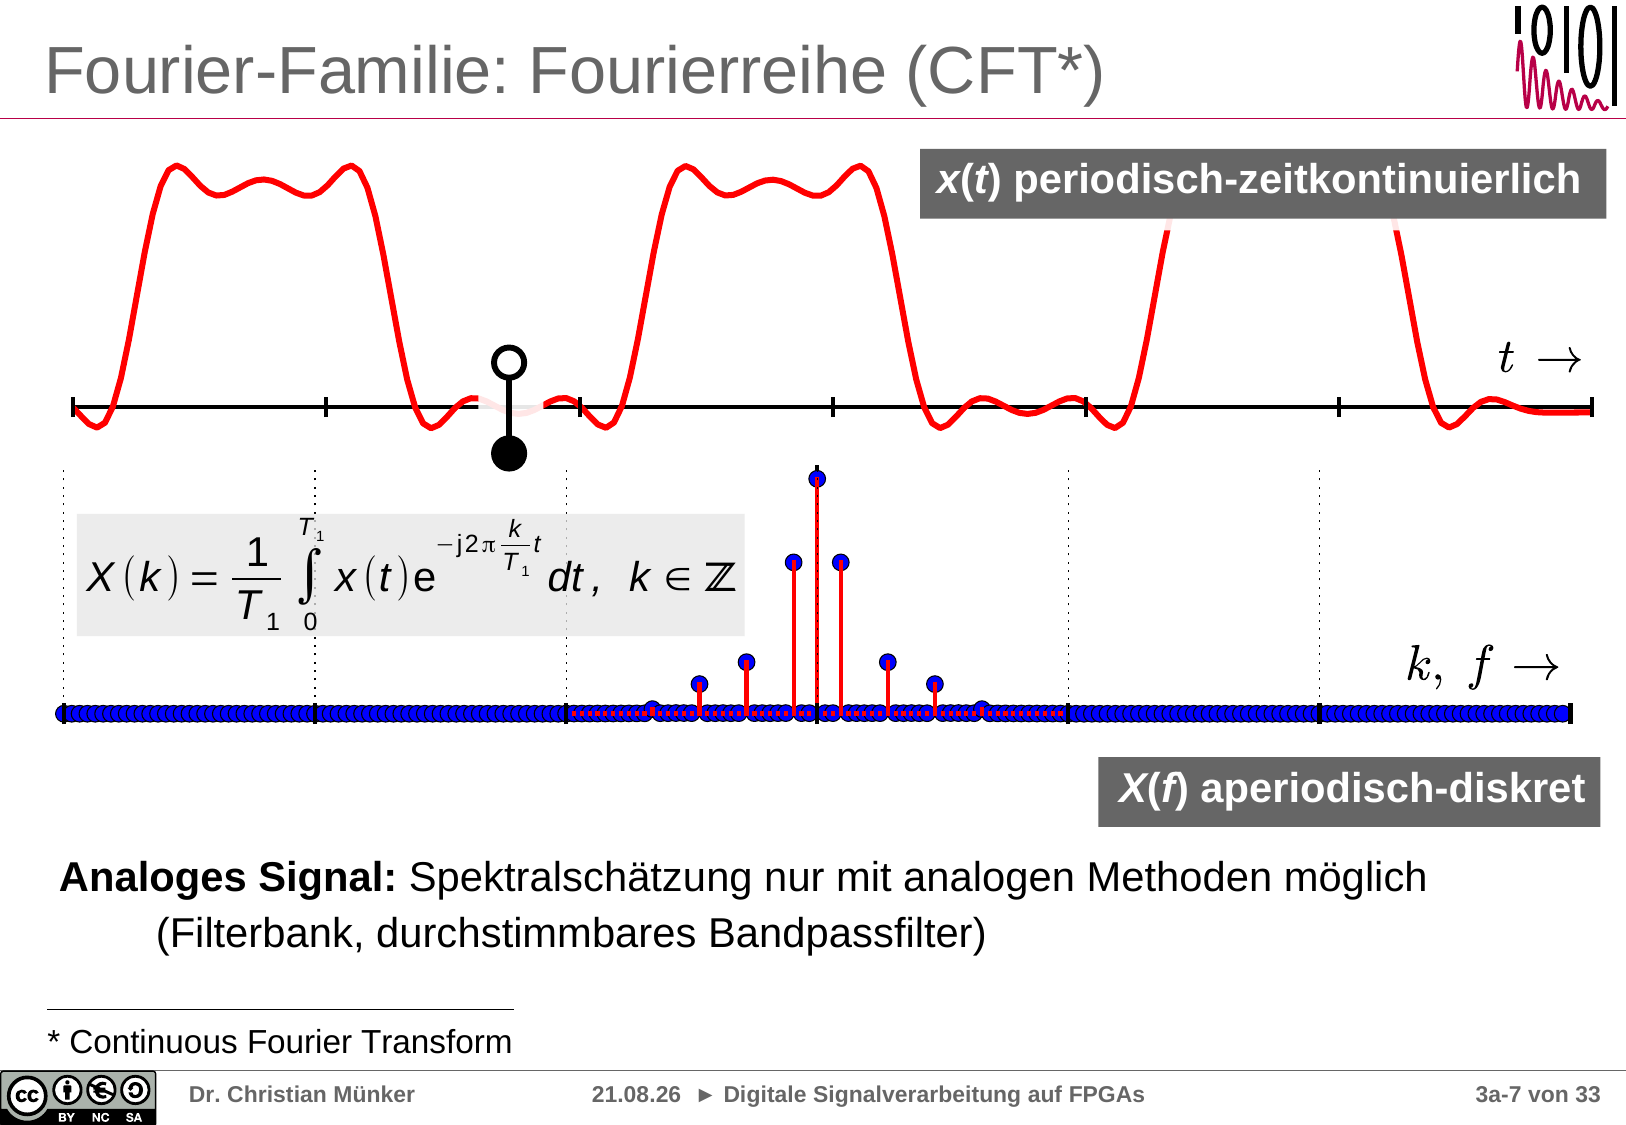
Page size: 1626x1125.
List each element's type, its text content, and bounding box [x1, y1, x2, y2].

text_box [480, 707, 489, 721]
text_box [1226, 707, 1234, 721]
text_box [167, 707, 175, 721]
text_box [410, 707, 418, 721]
text_box [1516, 707, 1525, 721]
text_box [1532, 707, 1540, 721]
text_box Analoges Signal: Spektralschätzung nur mit analogen Methoden möglich (Filterbank, durchstimmbares Bandpassfilter) [59, 844, 1554, 954]
text_box [317, 707, 324, 721]
text_box [583, 706, 591, 721]
text_box [984, 706, 991, 720]
text_box [1257, 707, 1266, 721]
text_box [300, 707, 308, 721]
text_box [1046, 706, 1054, 721]
text_box [909, 135, 1619, 231]
text_box [104, 707, 112, 721]
text_box [795, 706, 803, 720]
text_box [1155, 707, 1164, 721]
text_box [182, 707, 191, 721]
text_box [928, 677, 942, 691]
text_box [1477, 707, 1485, 721]
text_box [1179, 707, 1187, 721]
text_box [724, 706, 732, 720]
text_box [426, 707, 434, 721]
text_box [858, 706, 865, 720]
text_box [559, 707, 564, 720]
text_box [339, 707, 347, 721]
text_box [1446, 707, 1454, 721]
text_box [120, 707, 128, 721]
text_box [1163, 707, 1171, 721]
text_box [402, 707, 410, 721]
text_box [1100, 707, 1109, 721]
text_box [819, 706, 826, 720]
text_box [433, 707, 442, 721]
picture [70, 146, 1595, 443]
text_box [1391, 707, 1399, 721]
text_box [1514, 654, 1559, 681]
text_box [944, 706, 952, 720]
text_box [881, 655, 895, 669]
text_box [1023, 706, 1030, 721]
text_box [1054, 706, 1062, 721]
text_box [1140, 707, 1148, 721]
text_box [630, 706, 638, 721]
text_box [1359, 707, 1368, 721]
text_box [716, 706, 724, 720]
text_box [937, 706, 944, 720]
text_box [237, 707, 245, 721]
text_box [575, 706, 583, 721]
text_box [1108, 707, 1116, 721]
text_box [850, 706, 857, 720]
text_box [1435, 674, 1442, 690]
text_box [701, 706, 708, 720]
text_box [677, 706, 685, 720]
text_box [347, 707, 355, 721]
text_box [324, 707, 332, 721]
text_box [1336, 707, 1344, 721]
text_box [535, 707, 544, 721]
text_box [269, 707, 277, 721]
text_box [826, 706, 839, 720]
text_box [57, 707, 62, 720]
text_box [645, 702, 656, 716]
text_box [1187, 707, 1195, 721]
text_box * Continuous Fourier Transform [47, 1015, 945, 1063]
text_box [1085, 707, 1093, 721]
text_box [1414, 707, 1423, 721]
text_box [654, 706, 661, 720]
text_box [159, 707, 167, 721]
text_box [551, 707, 560, 721]
text_box [1328, 707, 1336, 721]
text_box [1234, 707, 1242, 721]
text_box [1485, 707, 1493, 721]
text_box [1344, 707, 1352, 721]
text_box [873, 706, 886, 720]
text_box [669, 706, 677, 720]
text_box [999, 706, 1007, 721]
text_box [292, 707, 300, 721]
text_box [960, 706, 967, 720]
text_box [512, 707, 520, 721]
text_box [457, 707, 465, 721]
text_box [1031, 706, 1038, 721]
text_box [1469, 707, 1477, 721]
text_box [473, 707, 481, 721]
text_box [222, 707, 230, 721]
text_box [615, 706, 622, 721]
text_box [1322, 707, 1328, 721]
text_box [890, 706, 897, 720]
text_box [1508, 707, 1517, 721]
text_box [638, 707, 649, 721]
text_box [913, 706, 920, 720]
text_box [528, 707, 536, 721]
text_box [504, 707, 512, 721]
text_box [921, 706, 933, 720]
text_box [378, 707, 387, 721]
text_box [1367, 707, 1375, 721]
text_box [1304, 707, 1313, 721]
text_box [1407, 644, 1431, 681]
text_box [190, 707, 198, 721]
text_box [143, 707, 151, 721]
text_box [1281, 707, 1289, 721]
text_box [1171, 707, 1179, 721]
text_box [151, 707, 159, 721]
text_box [1556, 707, 1568, 721]
text_box [803, 706, 815, 720]
text_box [174, 707, 183, 721]
text_box [1210, 707, 1218, 721]
text_box [1218, 707, 1226, 721]
text_box [991, 706, 999, 721]
text_box [229, 707, 238, 721]
text_box [1524, 707, 1532, 721]
text_box [206, 707, 214, 721]
text_box [1015, 706, 1022, 721]
text_box [478, 336, 544, 473]
text_box [1406, 707, 1415, 721]
text_box [1038, 706, 1046, 721]
text_box [496, 707, 504, 721]
text_box [843, 706, 850, 720]
text_box [905, 706, 912, 720]
text_box [1148, 707, 1156, 721]
text_box [198, 707, 206, 721]
text_box [1540, 707, 1548, 721]
text_box [1422, 707, 1430, 721]
text_box [355, 707, 363, 721]
text_box [418, 707, 426, 721]
text_box [1124, 707, 1132, 721]
text_box [245, 707, 253, 721]
text_box [72, 707, 81, 721]
text_box [756, 706, 763, 720]
text_box [308, 707, 313, 720]
text_box [261, 707, 269, 721]
text_box [1454, 707, 1462, 721]
text_box [1062, 707, 1066, 720]
text_box [786, 555, 801, 569]
text_box [465, 707, 473, 721]
text_box [284, 707, 293, 721]
text_box [975, 702, 987, 716]
text_box [394, 707, 402, 721]
text_box [779, 706, 792, 720]
chart [76, 513, 745, 637]
text_box [662, 706, 669, 720]
text_box [968, 706, 979, 720]
text_box [764, 706, 771, 720]
text_box [1461, 707, 1470, 721]
text_box [88, 707, 96, 721]
text_box [135, 707, 143, 721]
text_box [568, 706, 575, 721]
text_box [371, 707, 379, 721]
text_box [1297, 707, 1305, 721]
text_box [1077, 707, 1085, 721]
text_box [1312, 707, 1317, 720]
text_box [488, 707, 497, 721]
text_box [1430, 707, 1438, 721]
text_box [1375, 707, 1383, 721]
text_box [599, 706, 606, 721]
text_box X(f) aperiodisch-diskret [1098, 757, 1601, 827]
text_box [732, 706, 745, 720]
text_box [386, 707, 395, 721]
text_box [897, 706, 904, 720]
text_box [1501, 707, 1509, 721]
text_box [1195, 707, 1203, 721]
text_box [276, 707, 285, 721]
text_box [127, 707, 136, 721]
text_box [1493, 707, 1501, 721]
text_box [739, 655, 754, 669]
text_box [622, 706, 630, 721]
text_box [607, 706, 614, 721]
text_box [66, 707, 73, 721]
text_box [748, 706, 755, 720]
text_box [810, 472, 824, 486]
text_box [96, 707, 104, 721]
text_box [1093, 707, 1101, 721]
text_box [1399, 707, 1407, 721]
text_box [253, 707, 261, 721]
text_box [331, 707, 340, 721]
text_box [1070, 707, 1077, 721]
text_box [1289, 707, 1297, 721]
text_box [112, 707, 120, 721]
text_box [441, 707, 449, 721]
title Fourier-Familie: Fourierreihe (CFT*) [44, 2, 1512, 145]
text_box [1242, 707, 1250, 721]
text_box [1351, 707, 1360, 721]
text_box [709, 706, 716, 720]
text_box [1273, 707, 1281, 721]
text_box [591, 706, 599, 721]
text_box [1548, 707, 1556, 721]
text_box [1265, 707, 1273, 721]
text_box [80, 707, 88, 721]
picture [1511, 0, 1624, 113]
text_box [1468, 644, 1494, 690]
text_box [1007, 706, 1015, 721]
text_box [214, 707, 222, 721]
text_box [1116, 707, 1124, 721]
text_box [692, 677, 707, 690]
text_box [543, 707, 551, 721]
text_box [866, 706, 873, 720]
text_box [1249, 707, 1258, 721]
text_box x(t) periodisch-zeitkontinuierlich [920, 148, 1607, 219]
text_box [520, 707, 528, 721]
text_box [1383, 707, 1391, 721]
text_box [363, 707, 371, 721]
text_box [834, 555, 848, 569]
text_box [771, 706, 779, 720]
text_box [952, 706, 959, 720]
text_box [1132, 707, 1140, 721]
text_box [1438, 707, 1446, 721]
text_box [685, 706, 698, 720]
text_box [449, 707, 457, 721]
text_box [1202, 707, 1211, 721]
